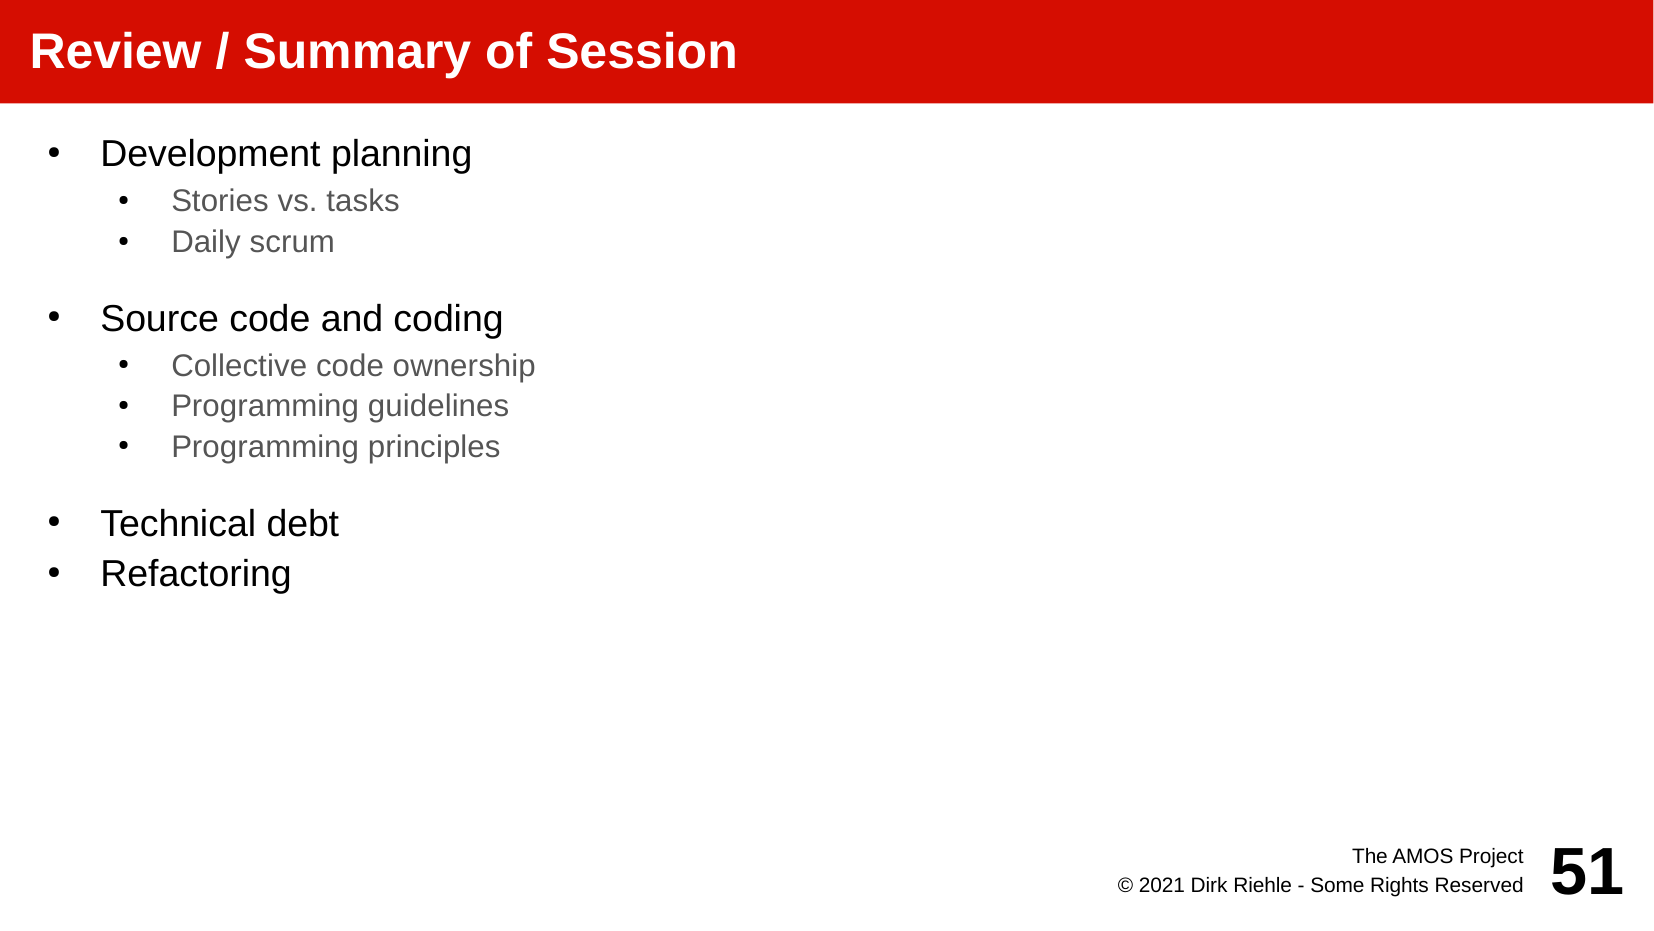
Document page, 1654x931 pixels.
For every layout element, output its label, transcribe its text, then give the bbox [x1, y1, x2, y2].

title Review / Summary of Session [0, 0, 1654, 104]
list Development planning Stories vs. tasks Daily scrum Source code and coding Collective code ownership Programming guidelines Programming principles Technical debt Refactoring [29, 132, 1625, 813]
